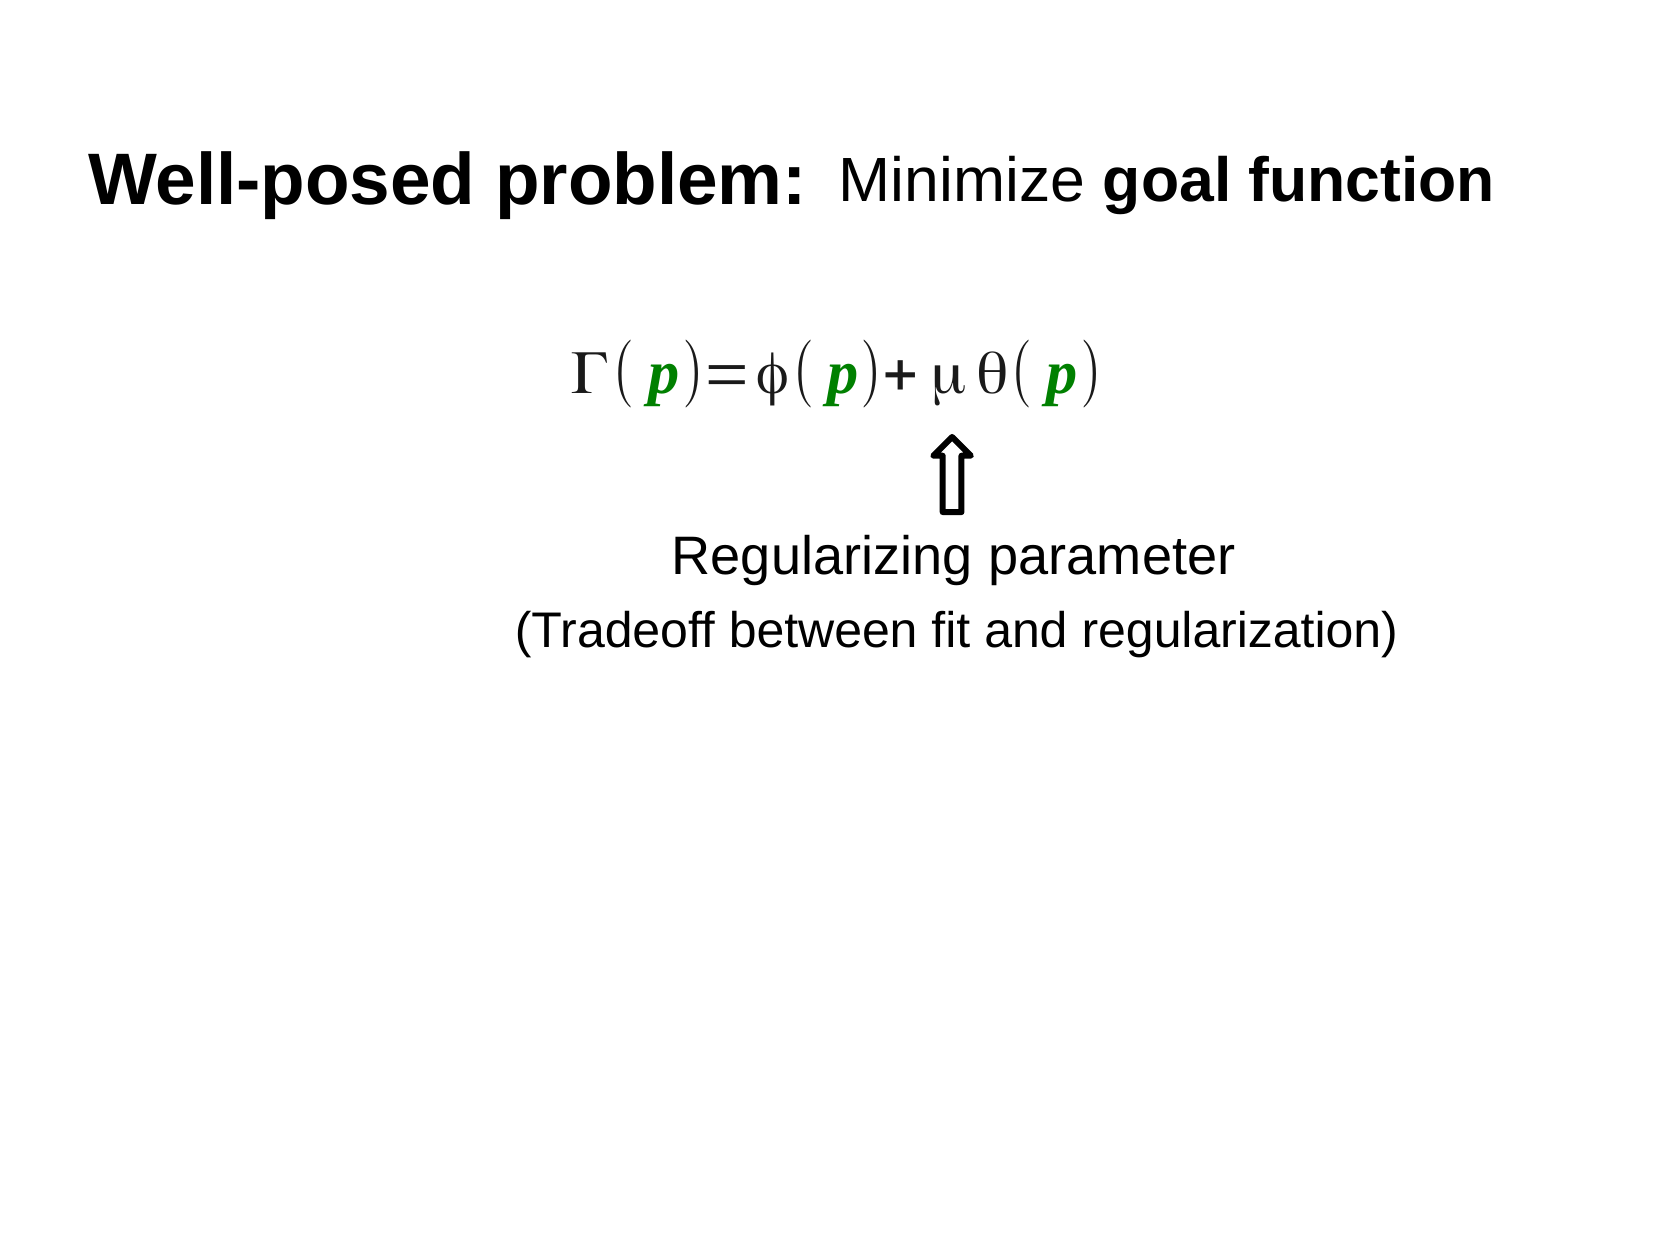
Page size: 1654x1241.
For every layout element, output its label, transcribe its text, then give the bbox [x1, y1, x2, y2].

chart [562, 332, 1108, 413]
text_box (Tradeoff between fit and regularization) [499, 594, 1413, 672]
text_box Well-posed problem: [73, 131, 823, 241]
text_box Regularizing parameter [656, 517, 1250, 601]
text_box Minimize goal function [824, 137, 1512, 233]
